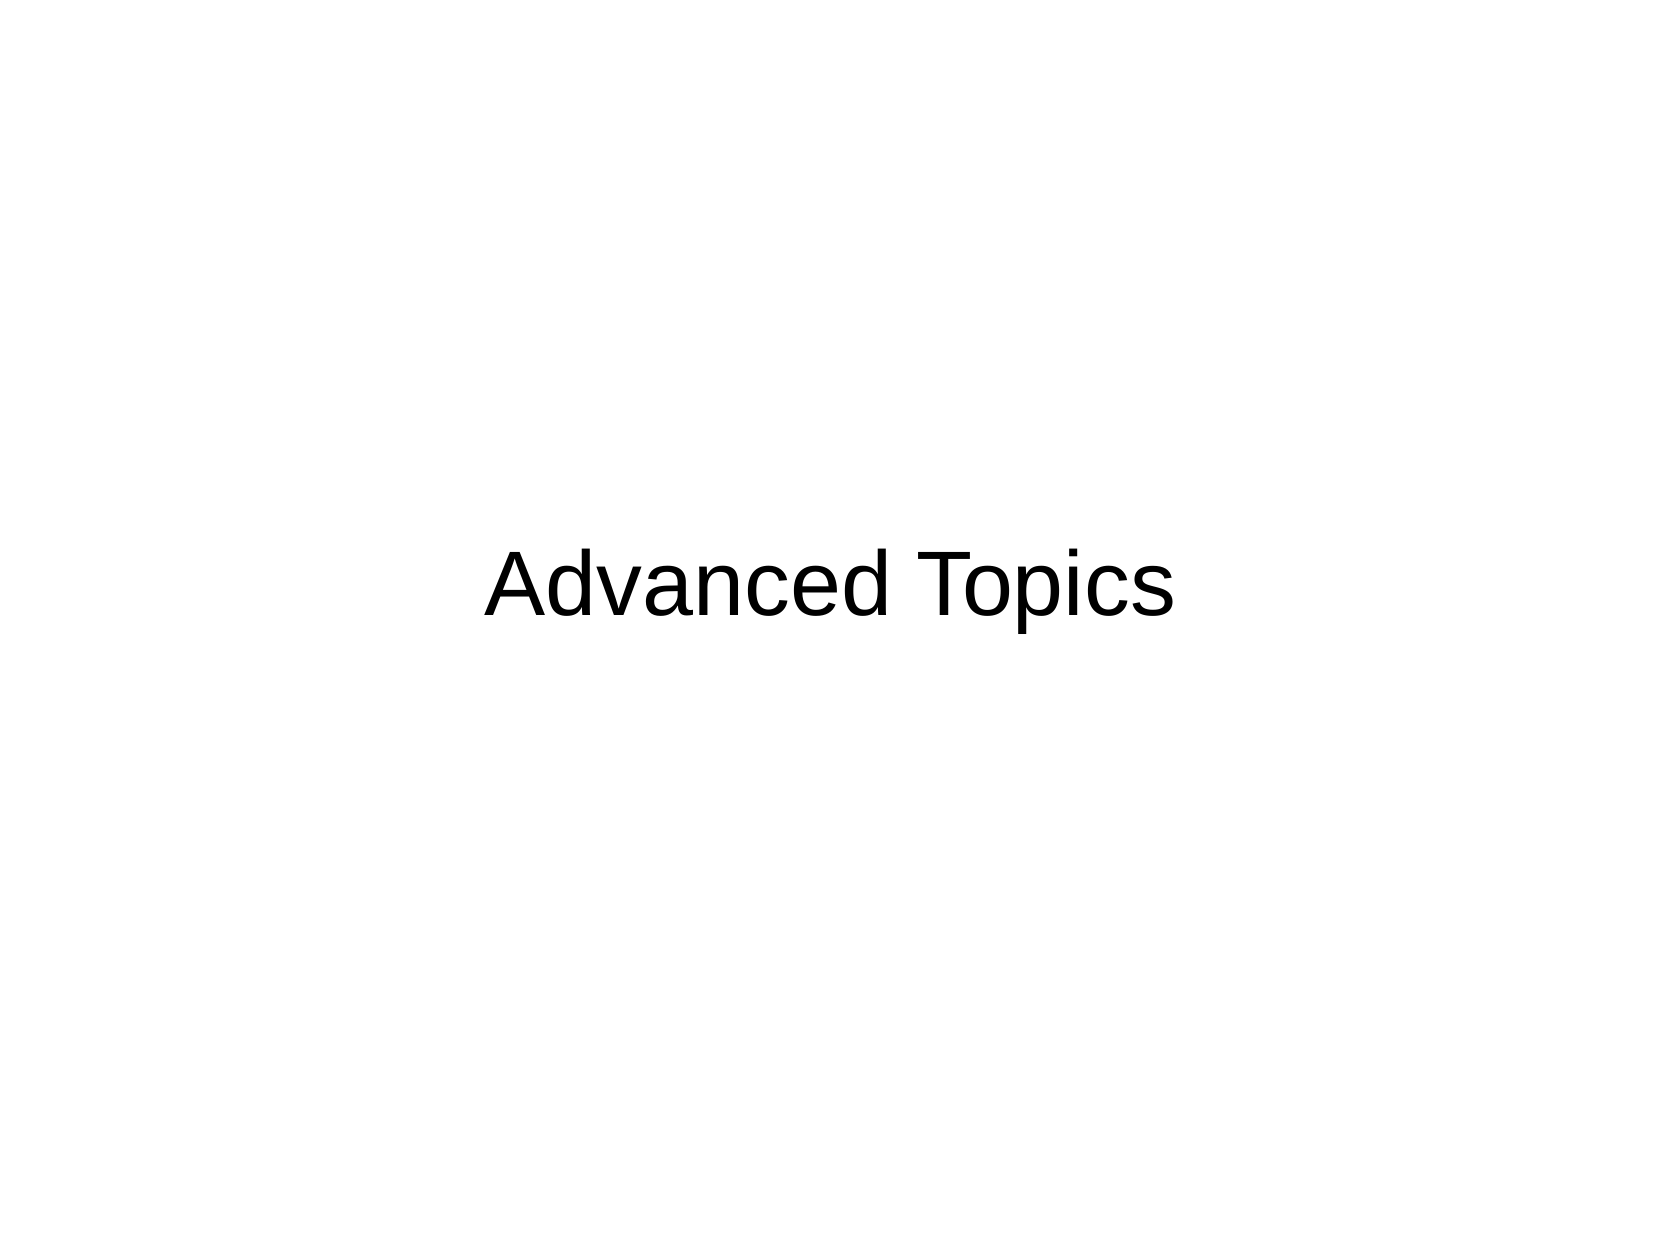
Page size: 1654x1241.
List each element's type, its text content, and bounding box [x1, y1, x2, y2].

title Advanced Topics [86, 487, 1576, 680]
